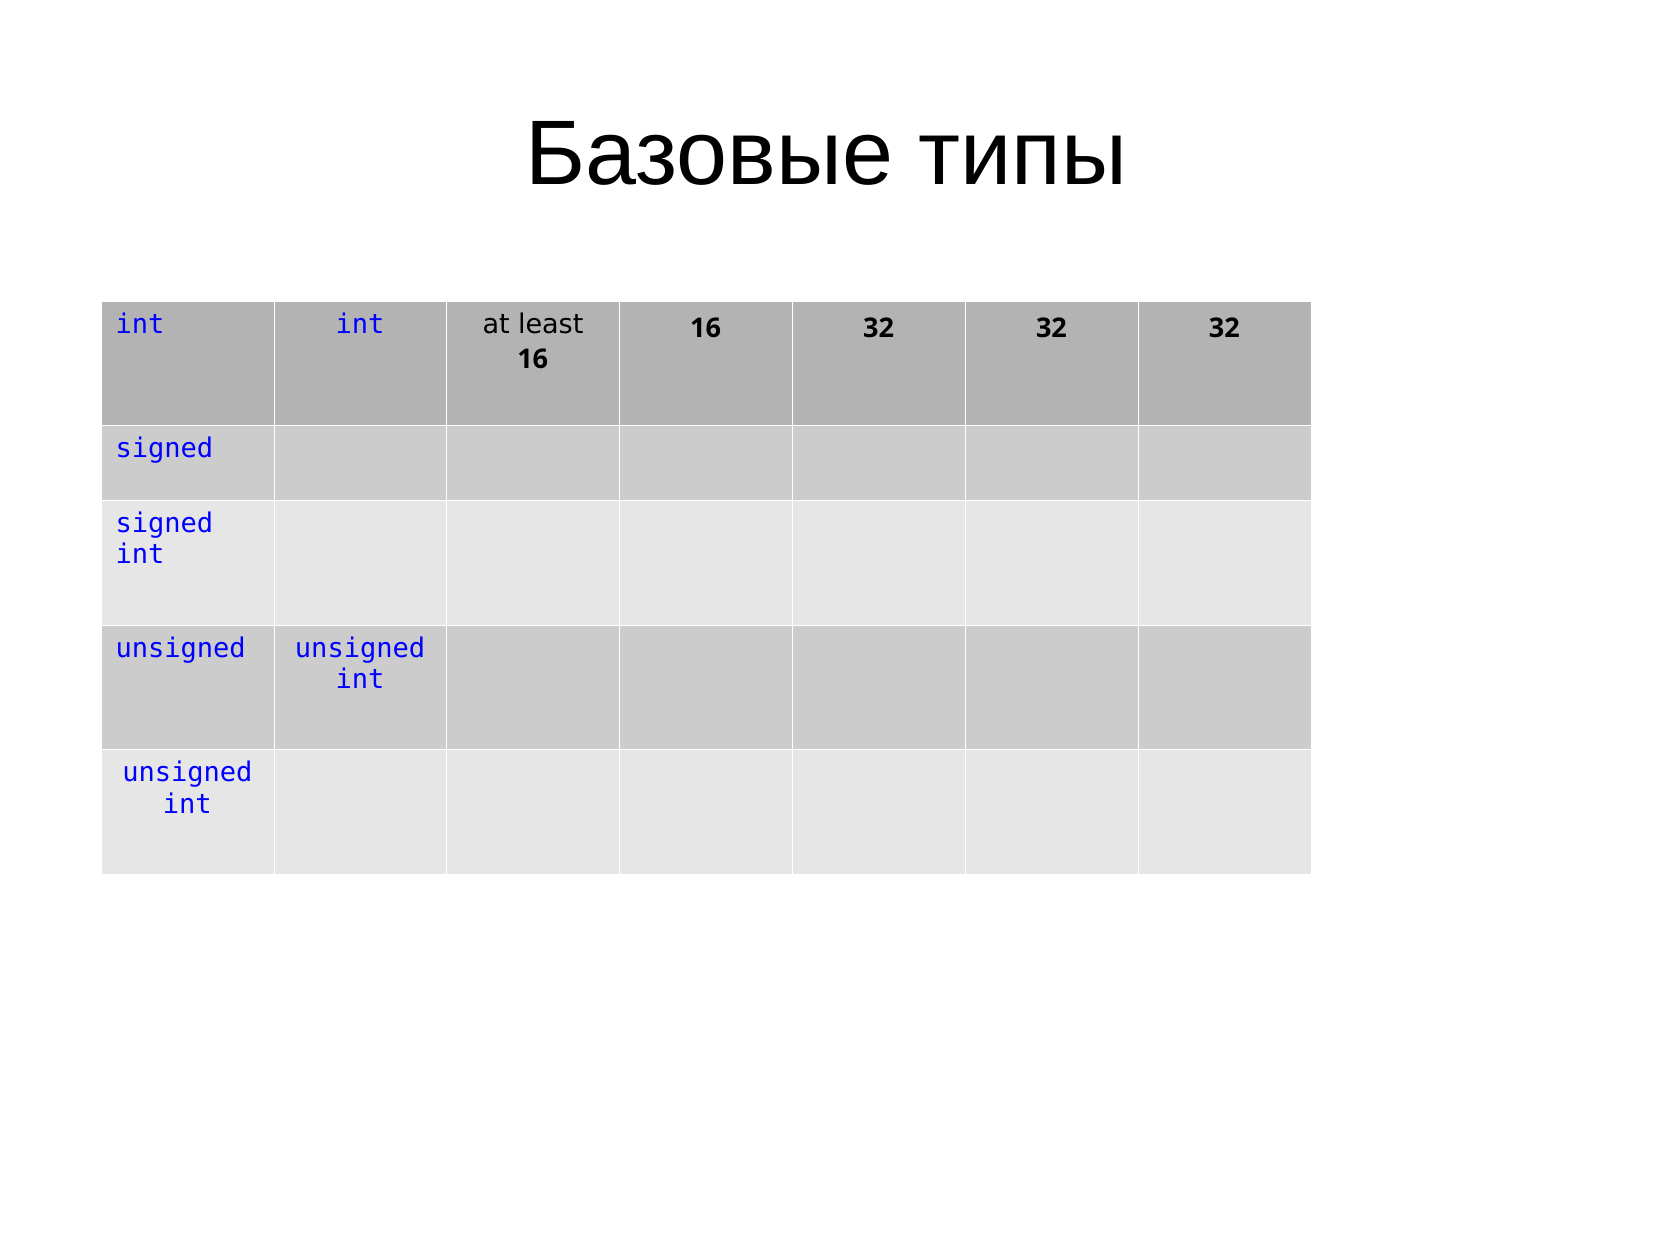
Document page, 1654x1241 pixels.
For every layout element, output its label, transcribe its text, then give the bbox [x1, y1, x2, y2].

table_cell unsigned int [275, 626, 446, 749]
table_header 32 [966, 302, 1138, 425]
table_header 32 [1139, 302, 1311, 425]
table_cell [447, 426, 619, 500]
table_cell [793, 750, 965, 874]
table_header 16 [620, 302, 792, 425]
table_cell [793, 626, 965, 749]
table_cell [620, 750, 792, 874]
table_cell [1139, 426, 1311, 500]
table_cell unsigned int [102, 750, 274, 874]
table_cell signed int [102, 501, 274, 625]
table_cell [620, 501, 792, 625]
table_header 32 [793, 302, 965, 425]
table_cell [275, 426, 446, 500]
table_cell [1139, 626, 1311, 749]
table_header at least 16 [447, 302, 619, 425]
table_cell [966, 501, 1138, 625]
title Базовые типы [82, 49, 1571, 257]
table_cell [1139, 750, 1311, 874]
table_cell [620, 626, 792, 749]
table_cell [793, 426, 965, 500]
table_cell [966, 626, 1138, 749]
table_cell [620, 426, 792, 500]
table_cell [275, 501, 446, 625]
table_cell [1139, 501, 1311, 625]
table_cell [447, 626, 619, 749]
table_header int [102, 302, 274, 425]
table_cell [447, 501, 619, 625]
table_cell [275, 750, 446, 874]
table_cell [793, 501, 965, 625]
table_header int [275, 302, 446, 425]
table_cell [966, 750, 1138, 874]
table_cell signed [102, 426, 274, 500]
table_cell [447, 750, 619, 874]
table_cell unsigned [102, 626, 274, 749]
table_cell [966, 426, 1138, 500]
